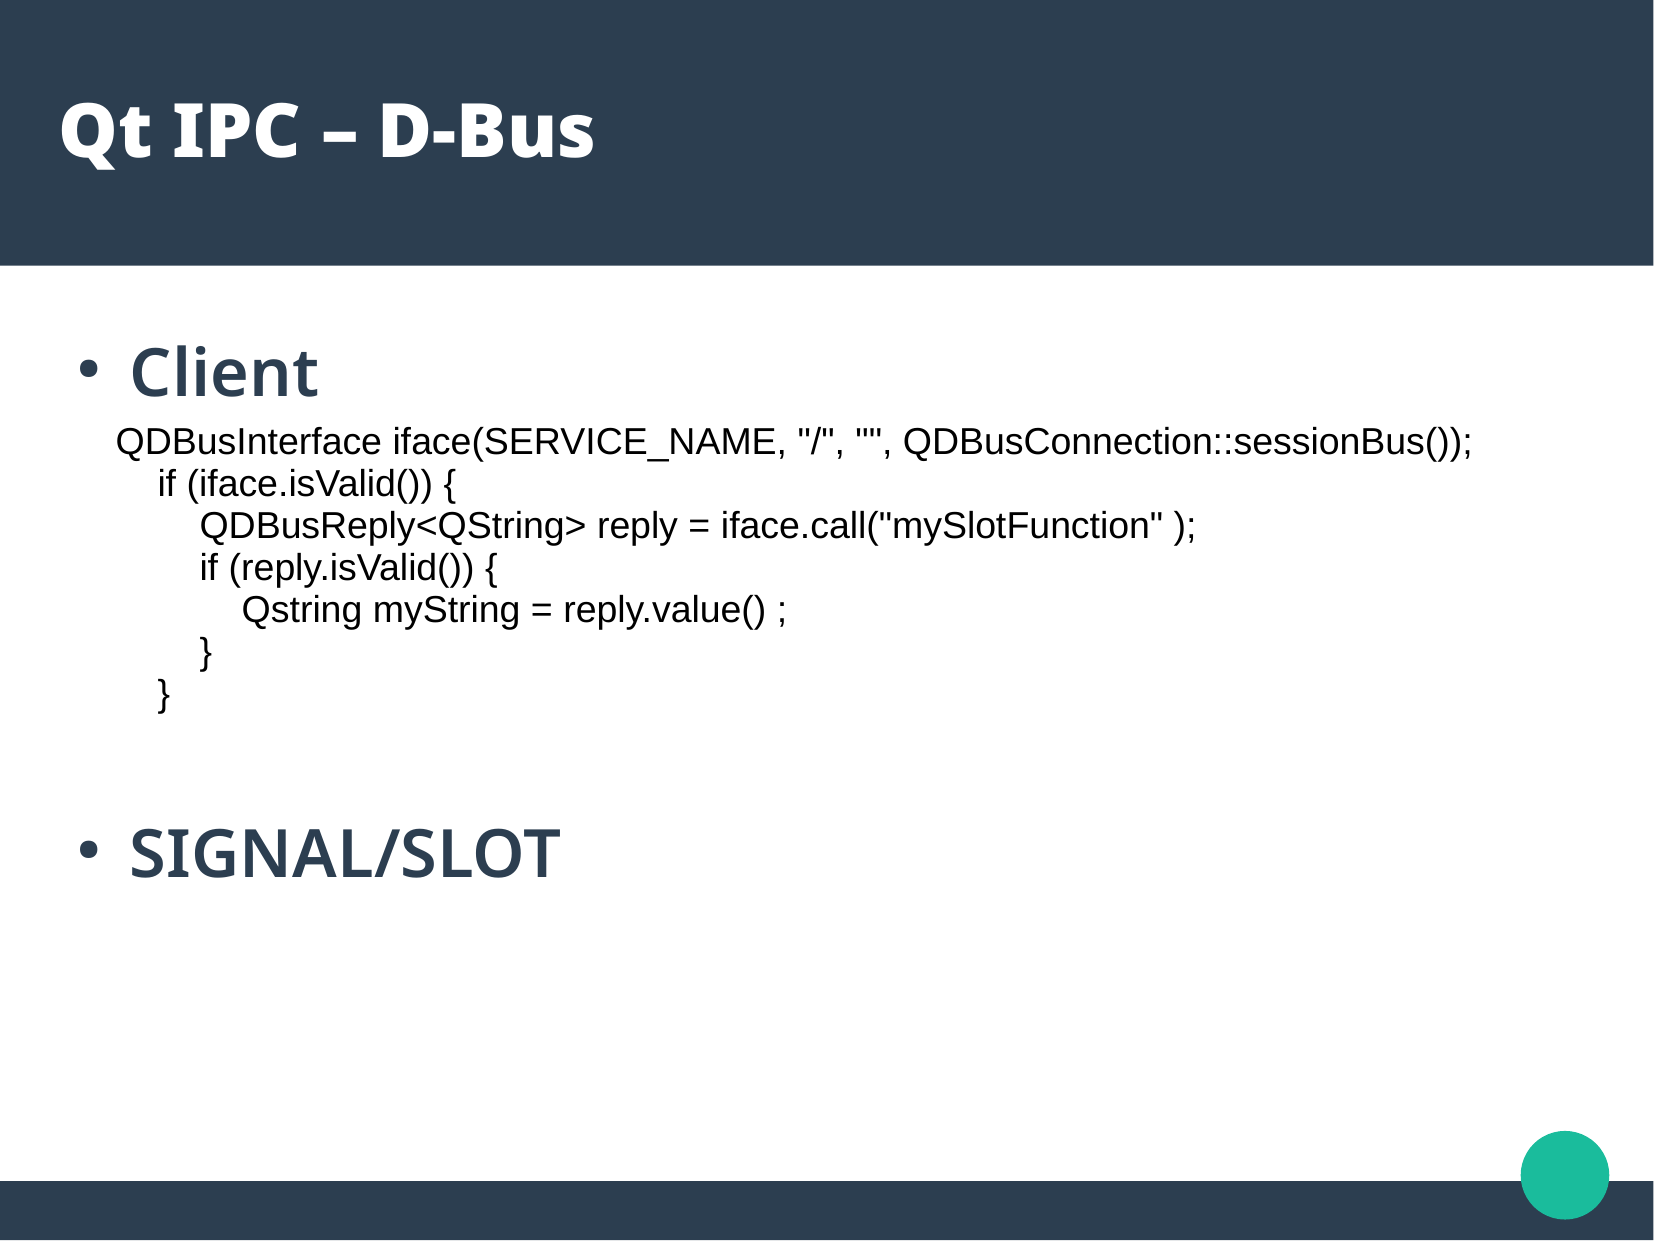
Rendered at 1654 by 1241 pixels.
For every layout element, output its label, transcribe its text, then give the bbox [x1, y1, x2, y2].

list Client SIGNAL/SLOT [59, 324, 1595, 1152]
title Qt IPC – D-Bus [59, 49, 1595, 207]
text_box QDBusInterface iface(SERVICE_NAME, "/", "", QDBusConnection::sessionBus()); if (iface.isValid()) { QDBusReply<QString> reply = iface.call("mySlotFunction" ); if (reply.isValid()) { Qstring myString = reply.value() ; } } [100, 413, 1489, 723]
